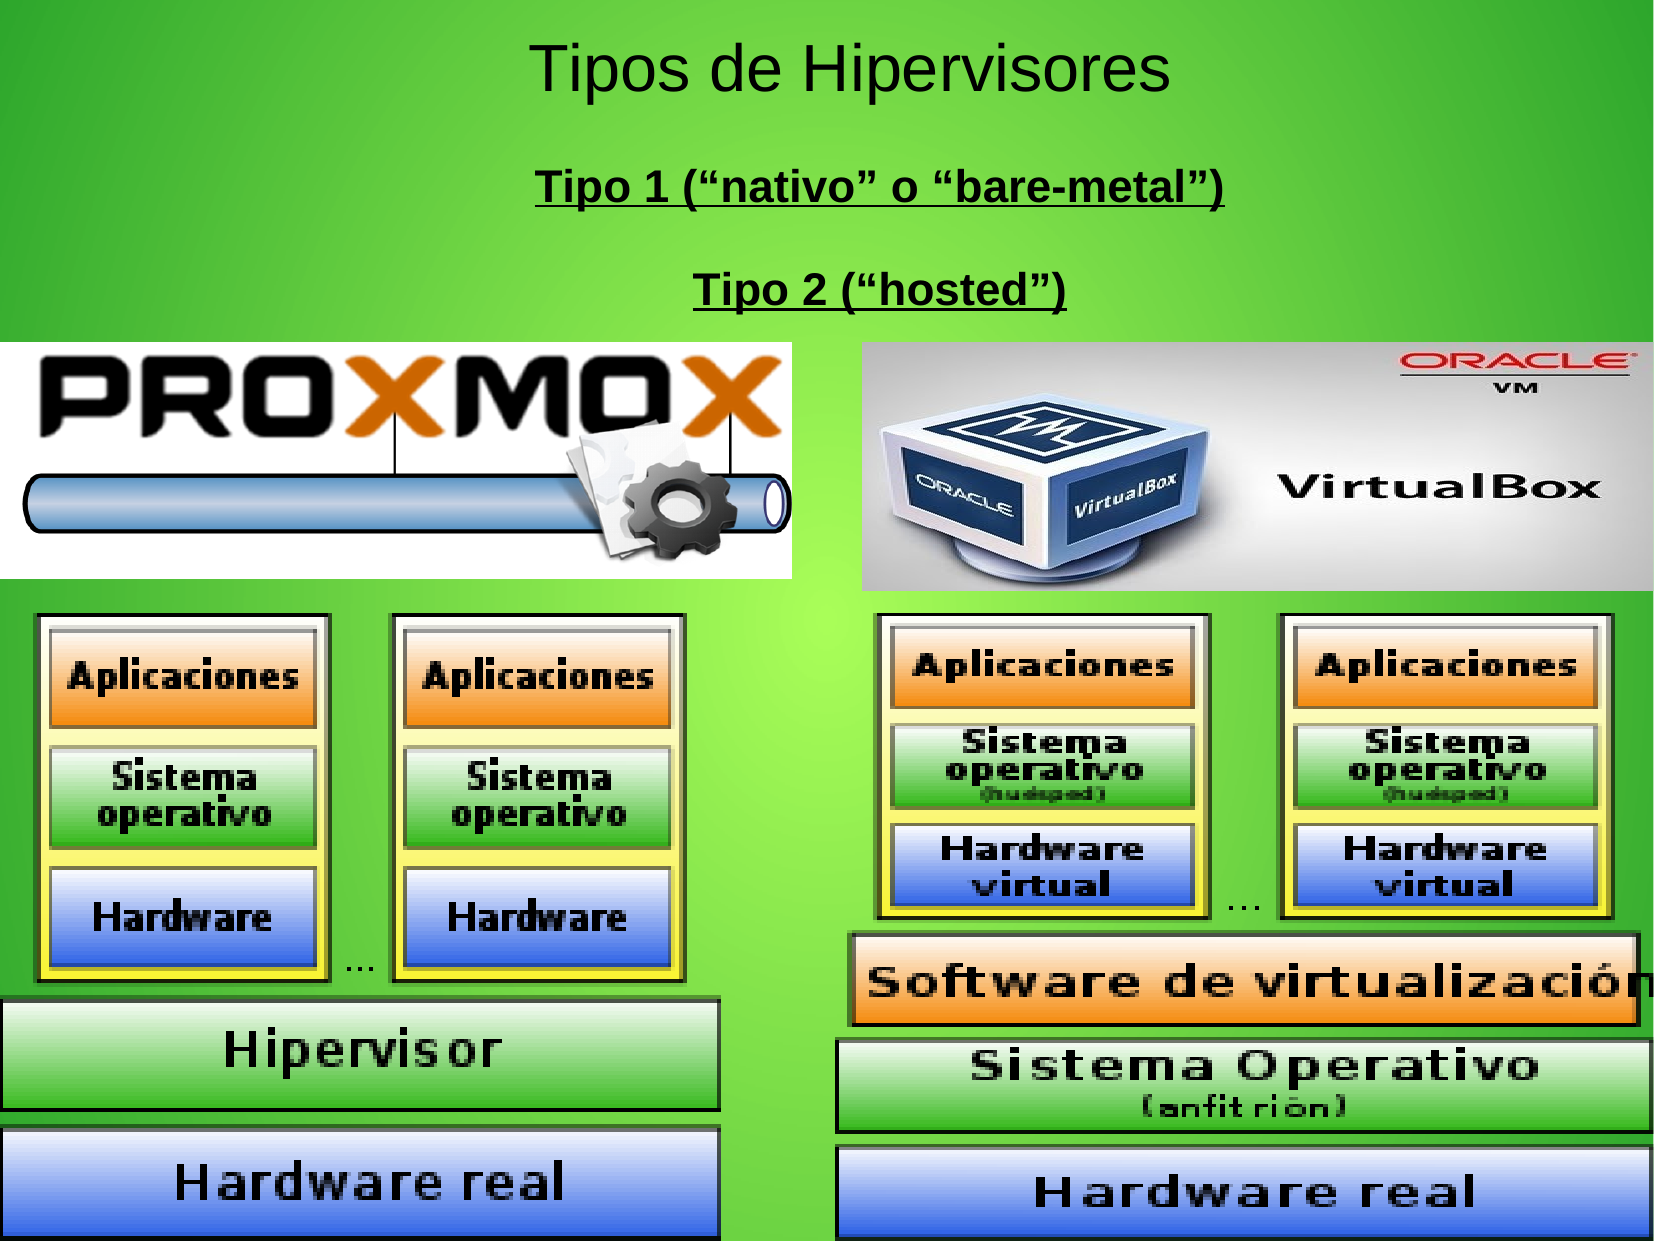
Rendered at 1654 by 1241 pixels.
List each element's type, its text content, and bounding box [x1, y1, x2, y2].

text_box Tipos de Hipervisores [513, 23, 1184, 114]
picture [0, 0, 1654, 1241]
text_box Tipo 1 (“nativo” o “bare-metal”) Tipo 2 (“hosted”) [496, 153, 1264, 343]
